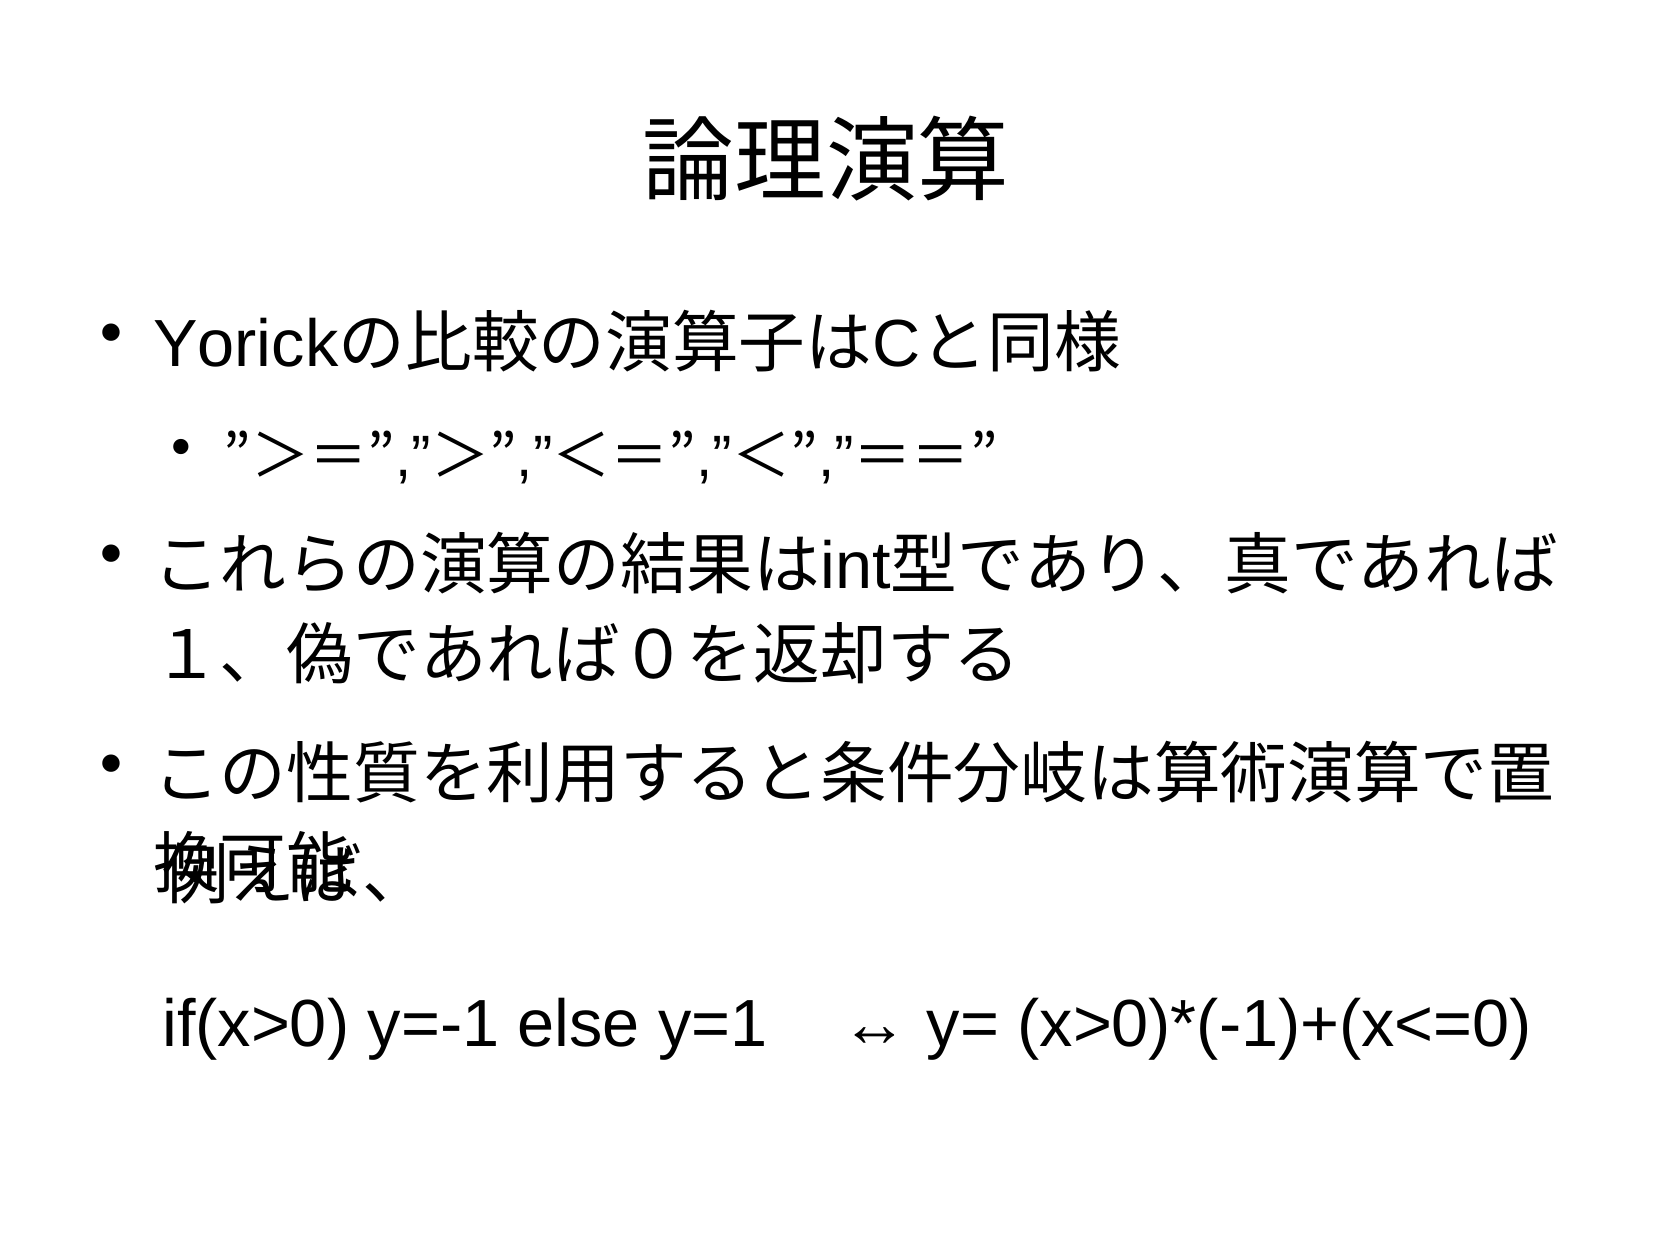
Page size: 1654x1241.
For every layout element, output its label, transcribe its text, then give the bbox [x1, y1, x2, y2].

text_box 例えば、 if(x>0) y=-1 else y=1 ↔ y= (x>0)*(-1)+(x<=0) [147, 826, 1568, 1060]
title 論理演算 [82, 56, 1571, 249]
list Yorickの比較の演算子はCと同様 ”＞＝”,”＞”,”＜＝”,”＜”,”＝＝” これらの演算の結果はint型であり、真であれば１、偽であれば０を返却する この性質を利用すると条件分岐は算術演算で置換可能 [82, 290, 1571, 857]
